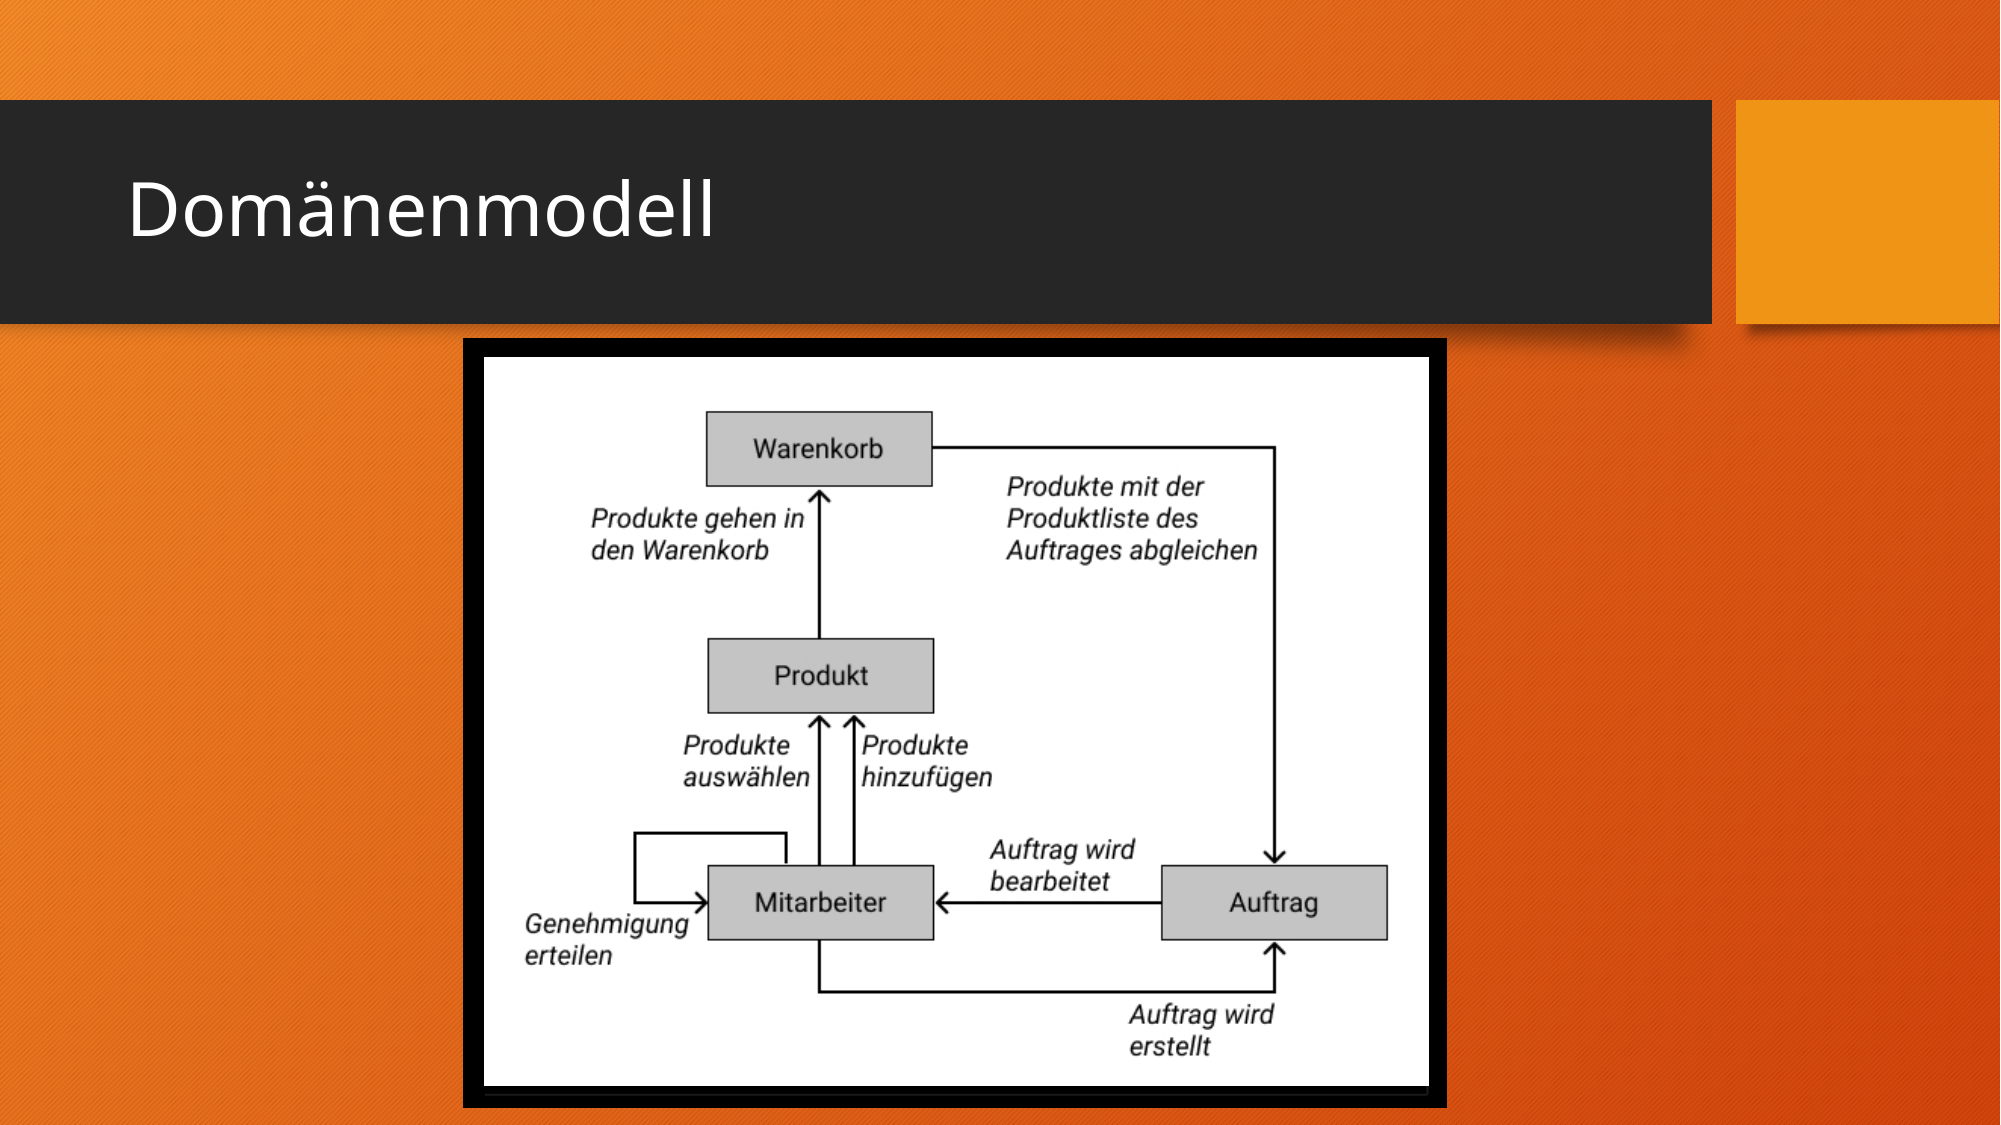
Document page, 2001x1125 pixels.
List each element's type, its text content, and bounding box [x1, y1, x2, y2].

picture [484, 357, 1429, 1086]
text_box [465, 339, 1446, 1107]
title Domänenmodell [111, 123, 1689, 301]
